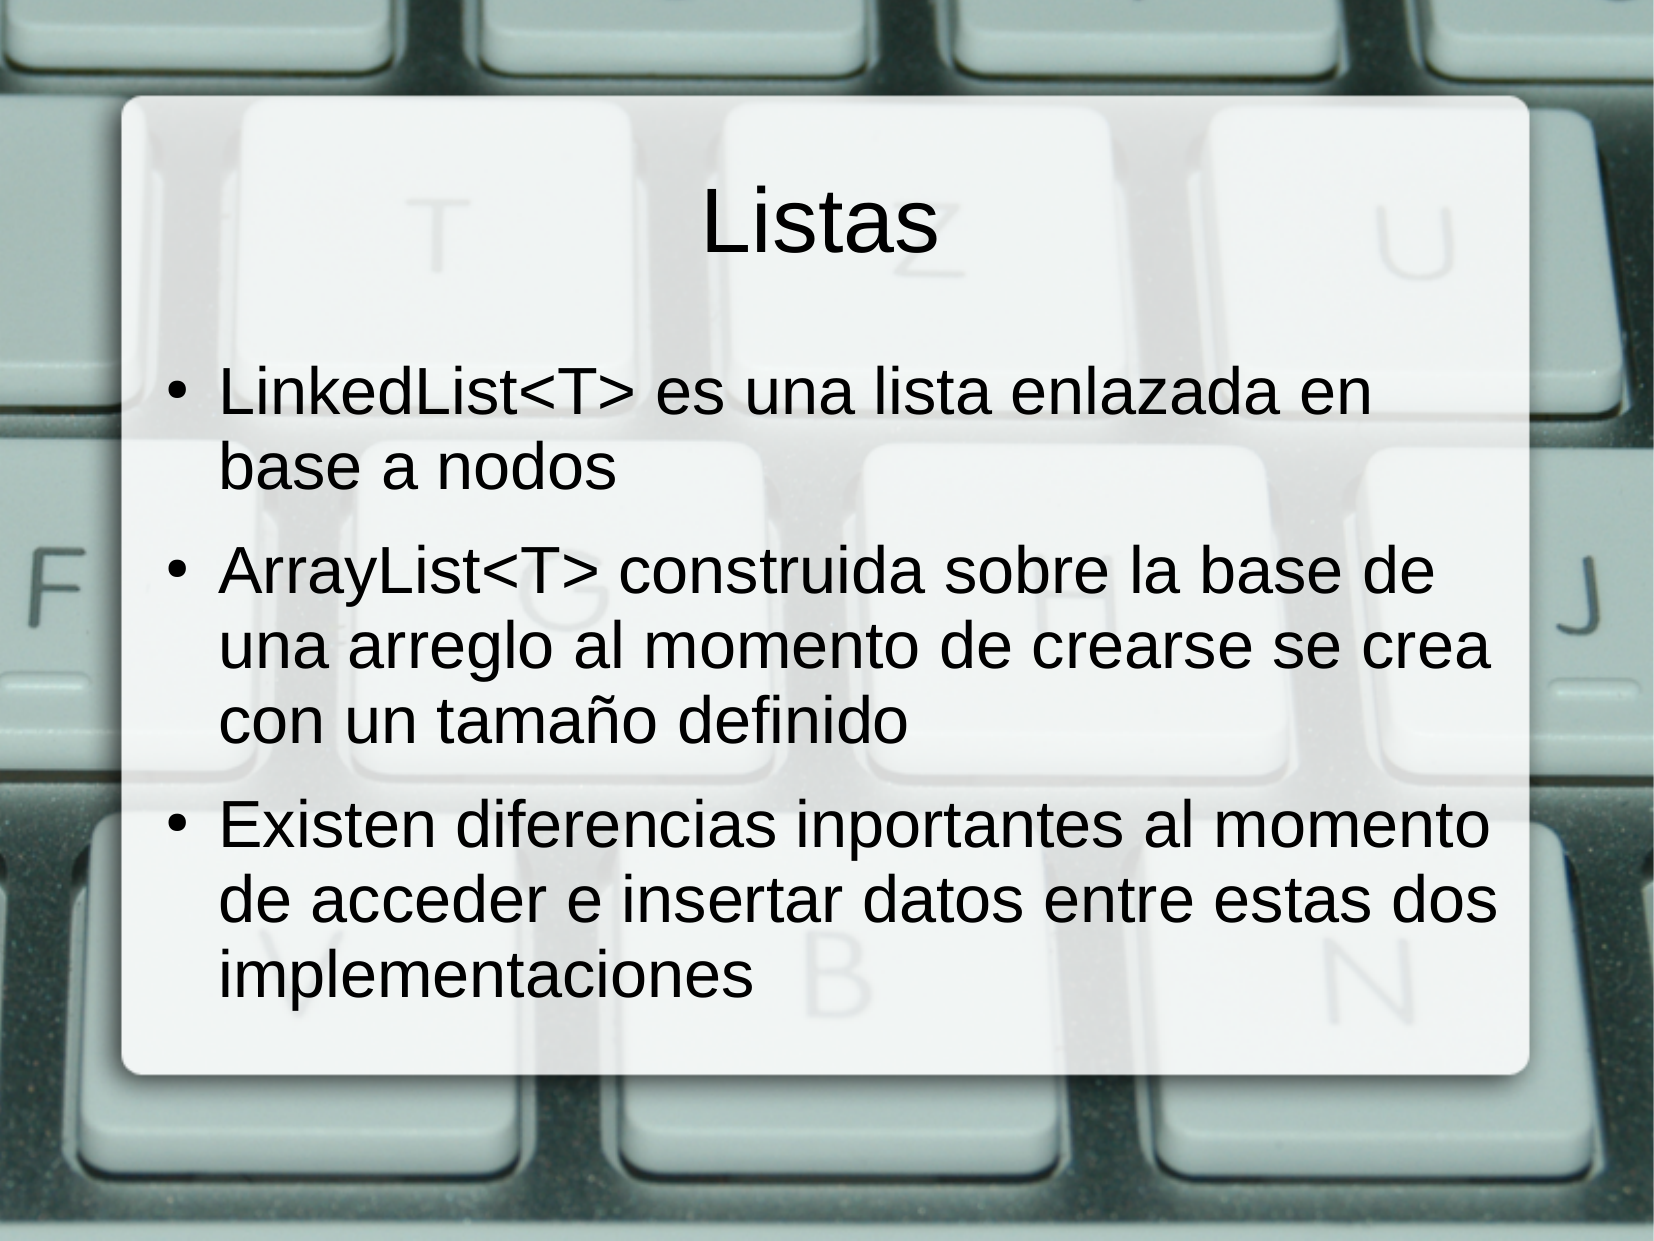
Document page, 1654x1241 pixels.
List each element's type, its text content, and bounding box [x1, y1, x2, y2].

title Listas [135, 117, 1506, 325]
list LinkedList<T> es una lista enlazada en base a nodos ArrayList<T> construida sobre la base de una arreglo al momento de crearse se crea con un tamaño definido Existen diferencias inportantes al momento de acceder e insertar datos entre estas dos implementaciones [147, 354, 1506, 1074]
picture [0, 0, 1654, 1241]
